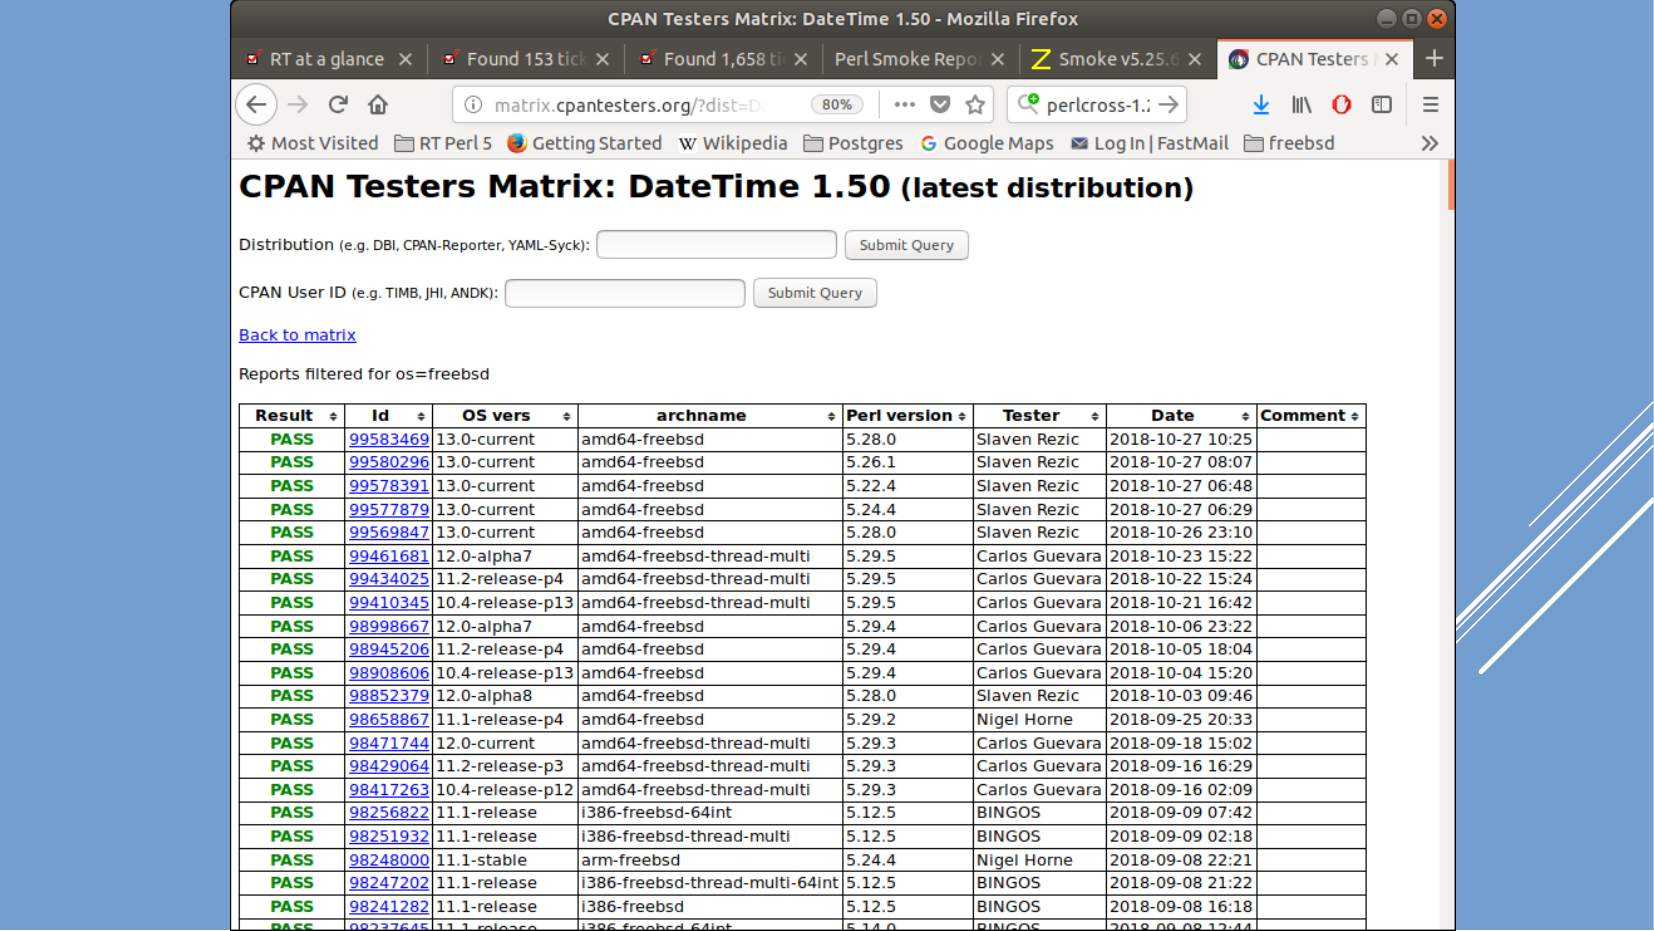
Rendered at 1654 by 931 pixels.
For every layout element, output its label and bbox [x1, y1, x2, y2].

picture [230, 0, 1456, 931]
